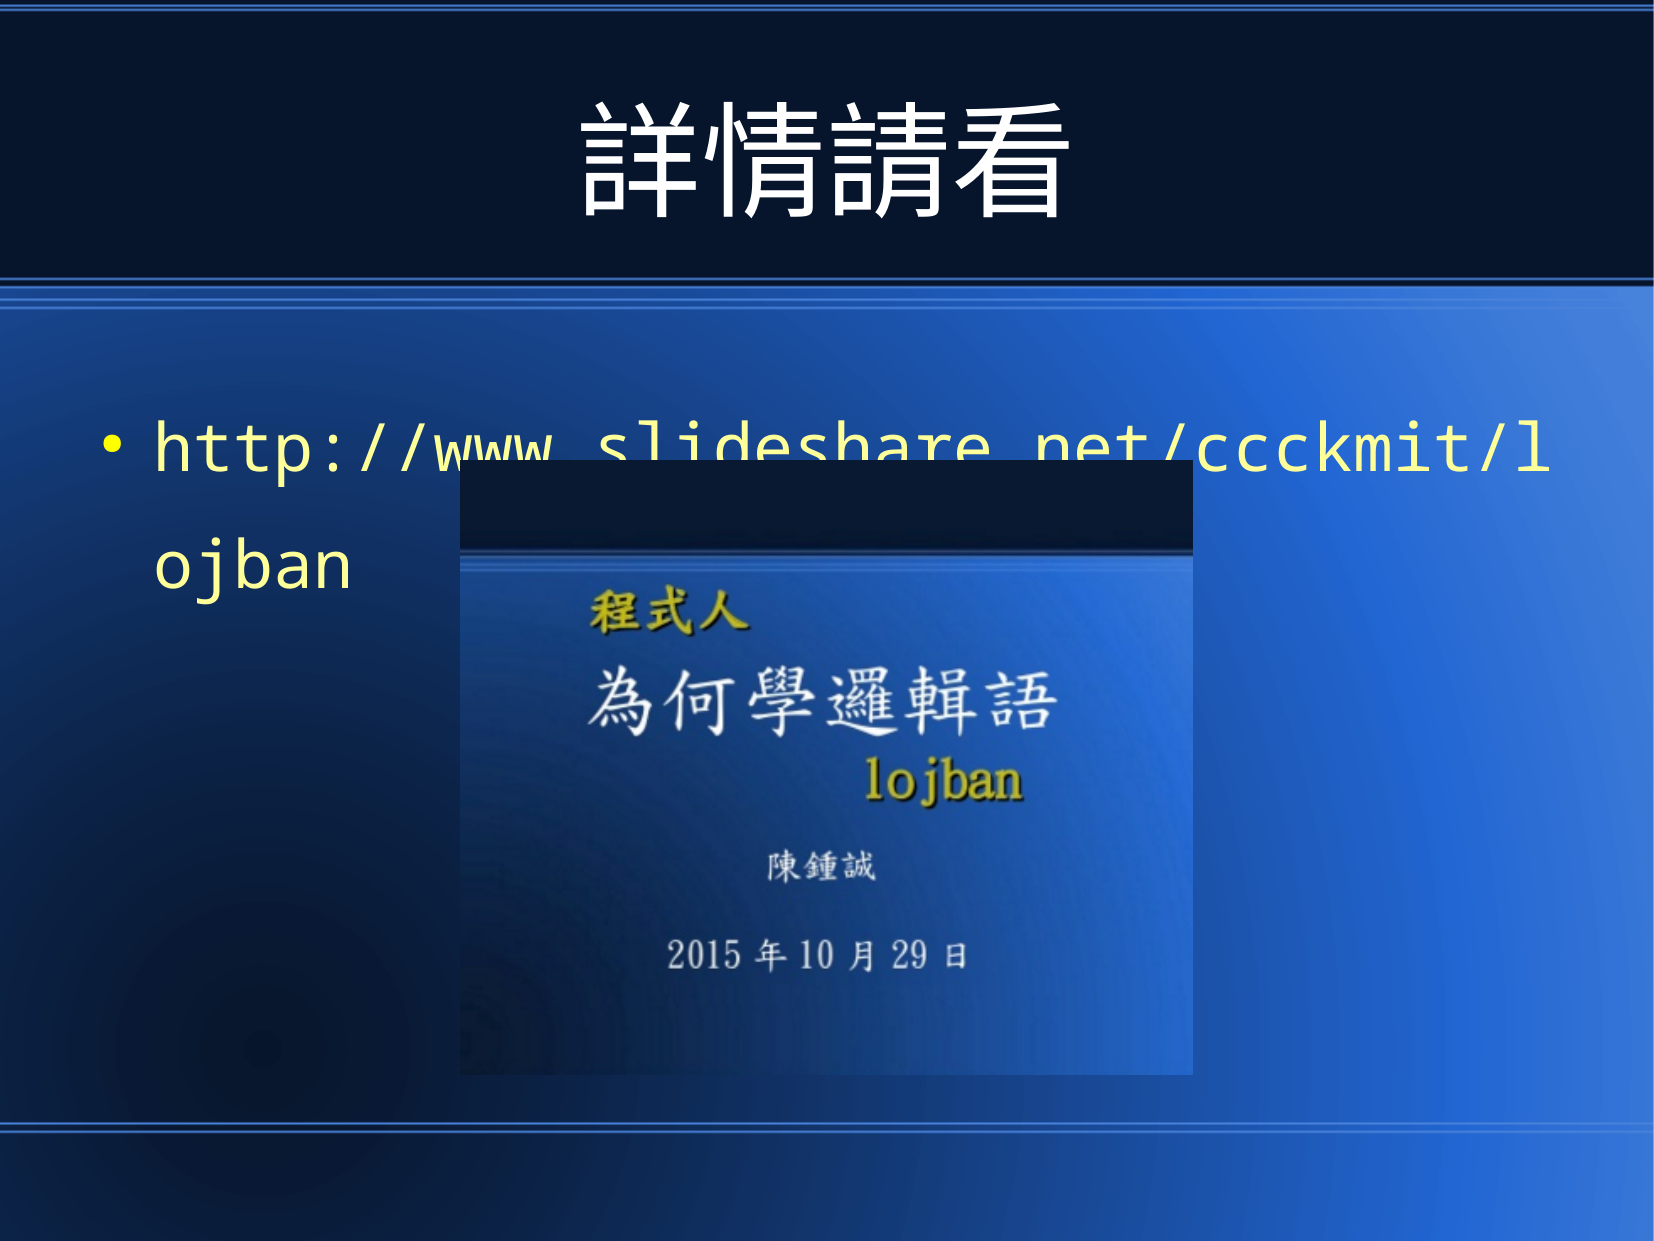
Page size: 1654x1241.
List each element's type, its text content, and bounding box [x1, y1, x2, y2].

picture [0, 0, 1654, 1241]
list http://www.slideshare.net/ccckmit/lojban [82, 355, 1571, 1241]
title 詳情請看 [82, 49, 1571, 257]
picture [460, 460, 1193, 1075]
